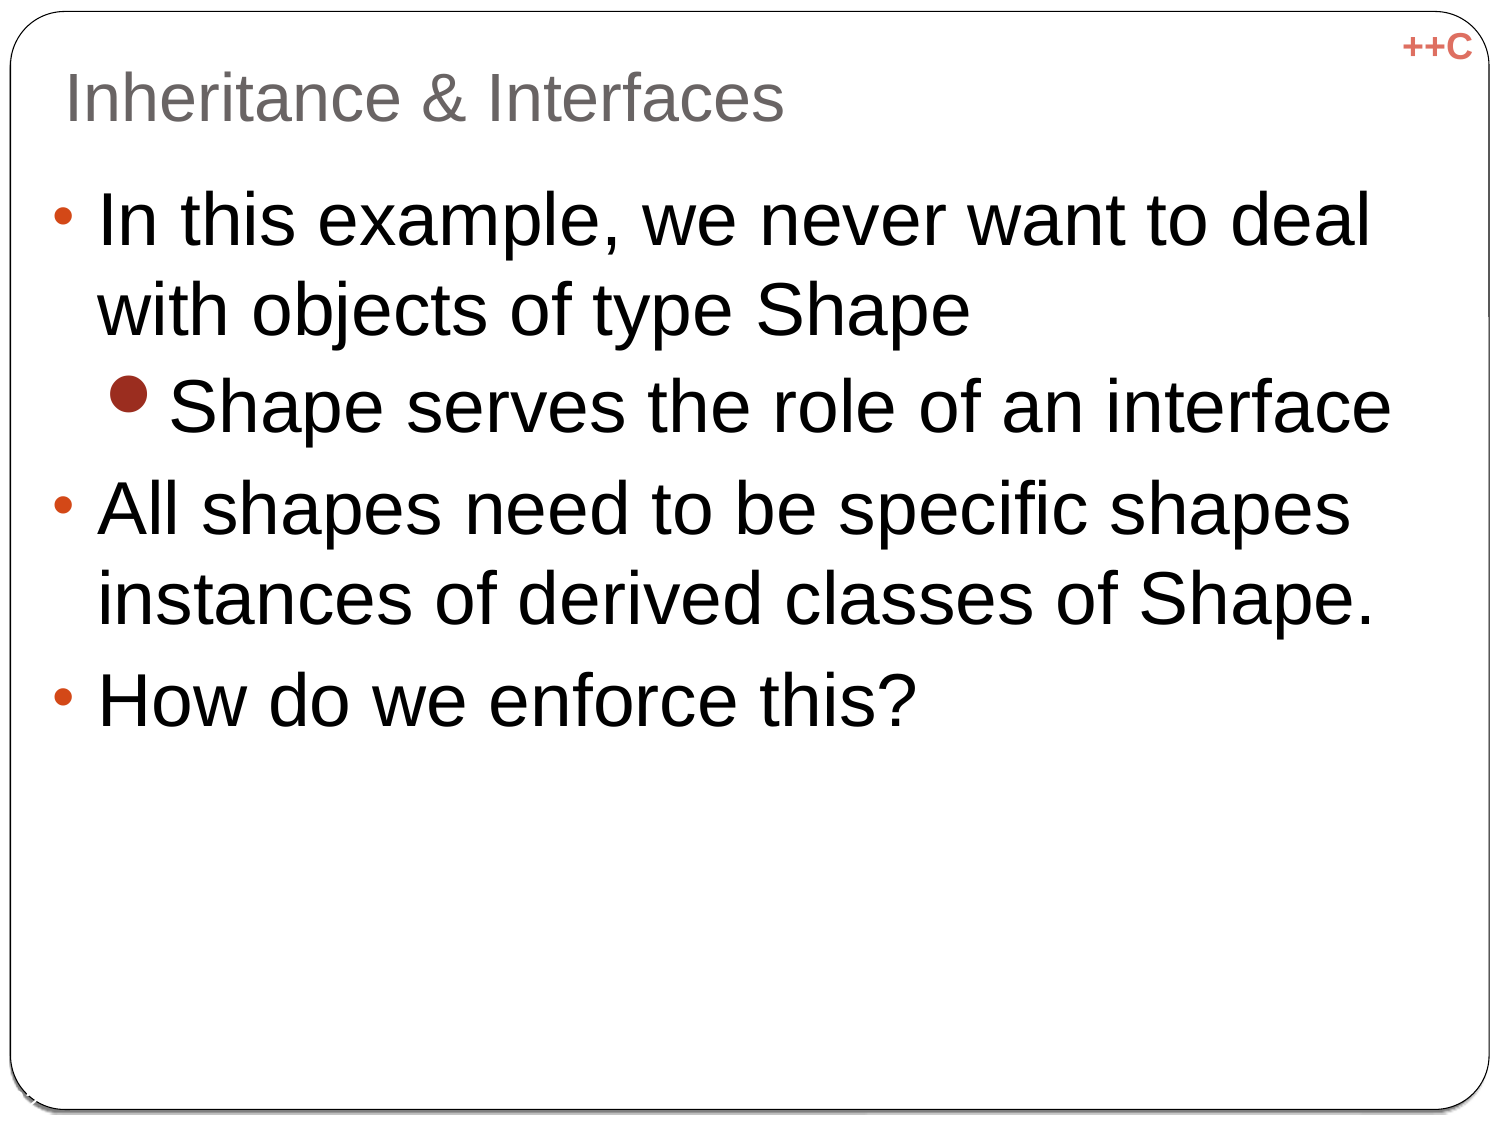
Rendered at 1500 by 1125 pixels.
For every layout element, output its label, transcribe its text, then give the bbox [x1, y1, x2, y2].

title Inheritance & Interfaces [50, 45, 1450, 150]
list In this example, we never want to deal with objects of type Shape Shape serves the role of an interface All shapes need to be specific shapes instances of derived classes of Shape. How do we enforce this? [37, 162, 1463, 1088]
slide_number <number> [0, 1074, 50, 1125]
